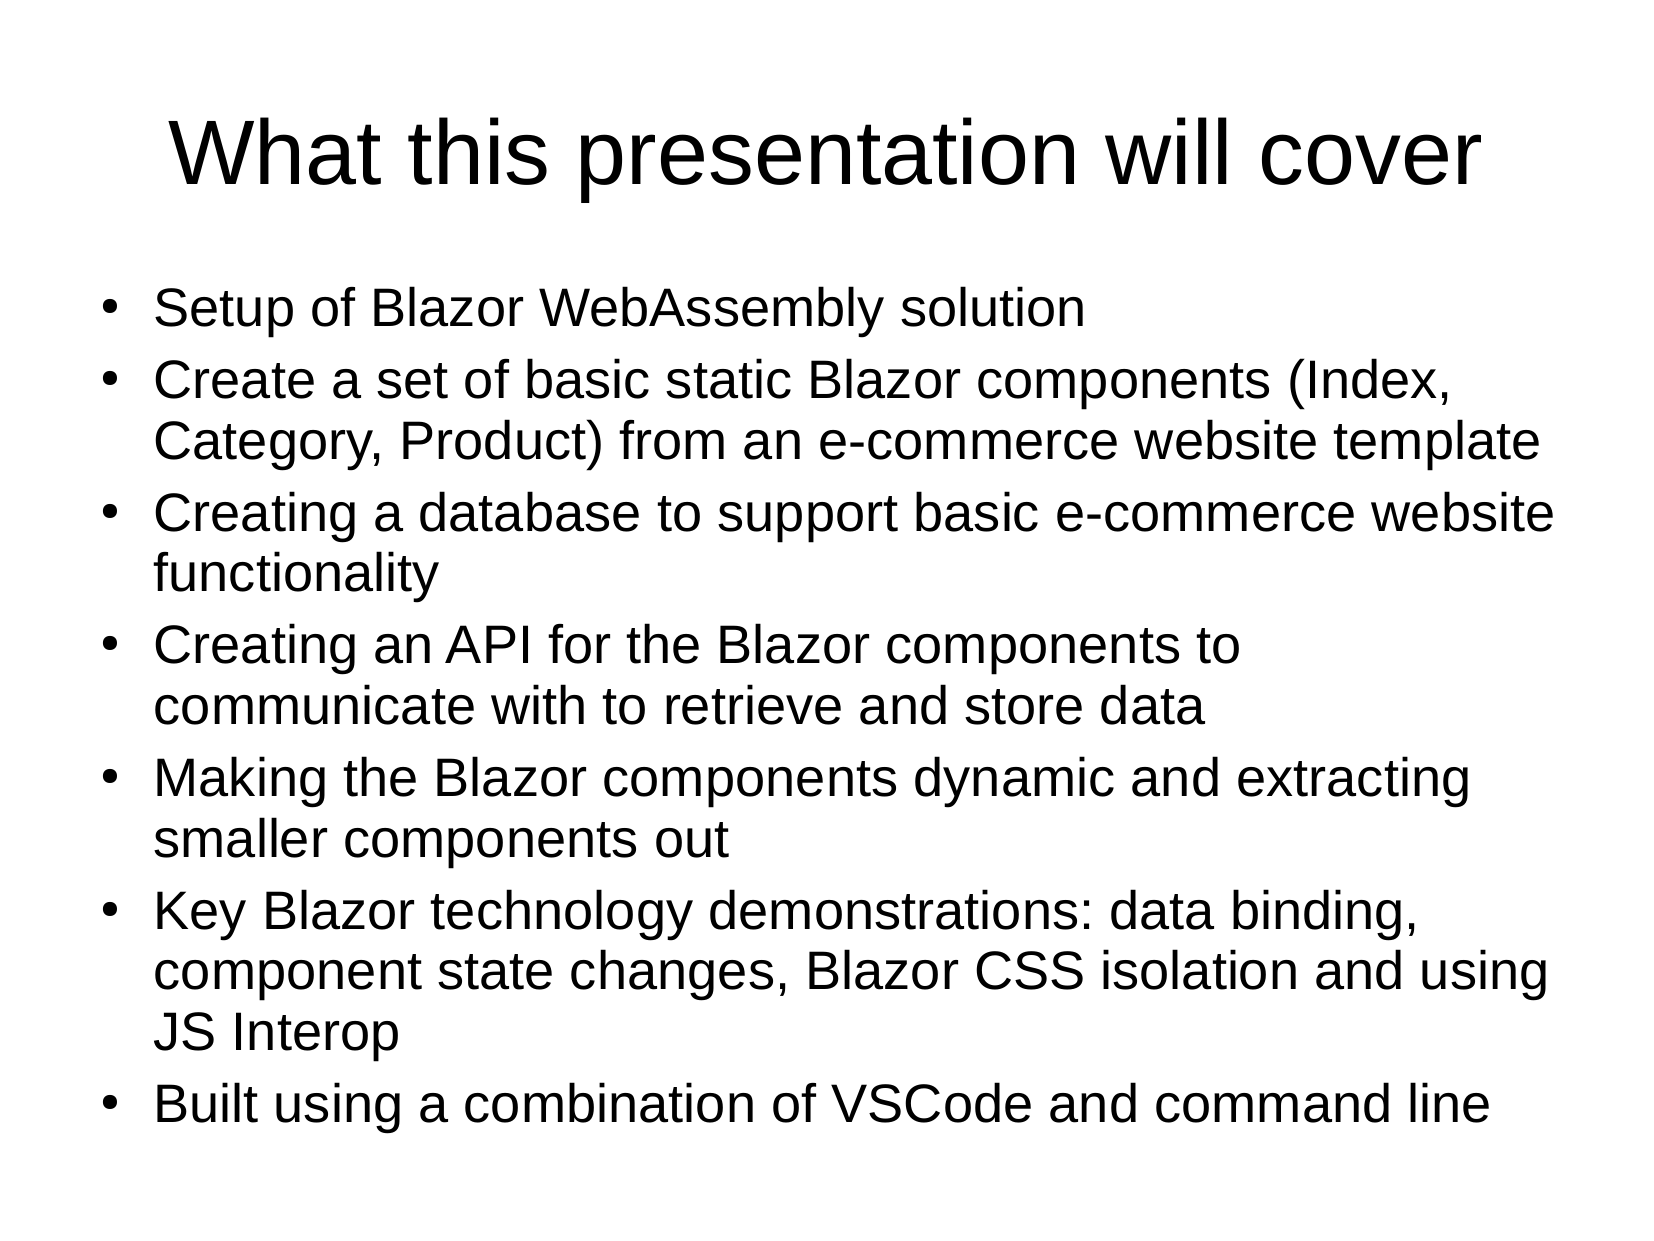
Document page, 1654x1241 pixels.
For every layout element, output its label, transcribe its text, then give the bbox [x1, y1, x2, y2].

list Setup of Blazor WebAssembly solution Create a set of basic static Blazor components (Index, Category, Product) from an e-commerce website template Creating a database to support basic e-commerce website functionality Creating an API for the Blazor components to communicate with to retrieve and store data Making the Blazor components dynamic and extracting smaller components out Key Blazor technology demonstrations: data binding, component state changes, Blazor CSS isolation and using JS Interop Built using a combination of VSCode and command line [82, 277, 1571, 1207]
title What this presentation will cover [82, 49, 1571, 257]
